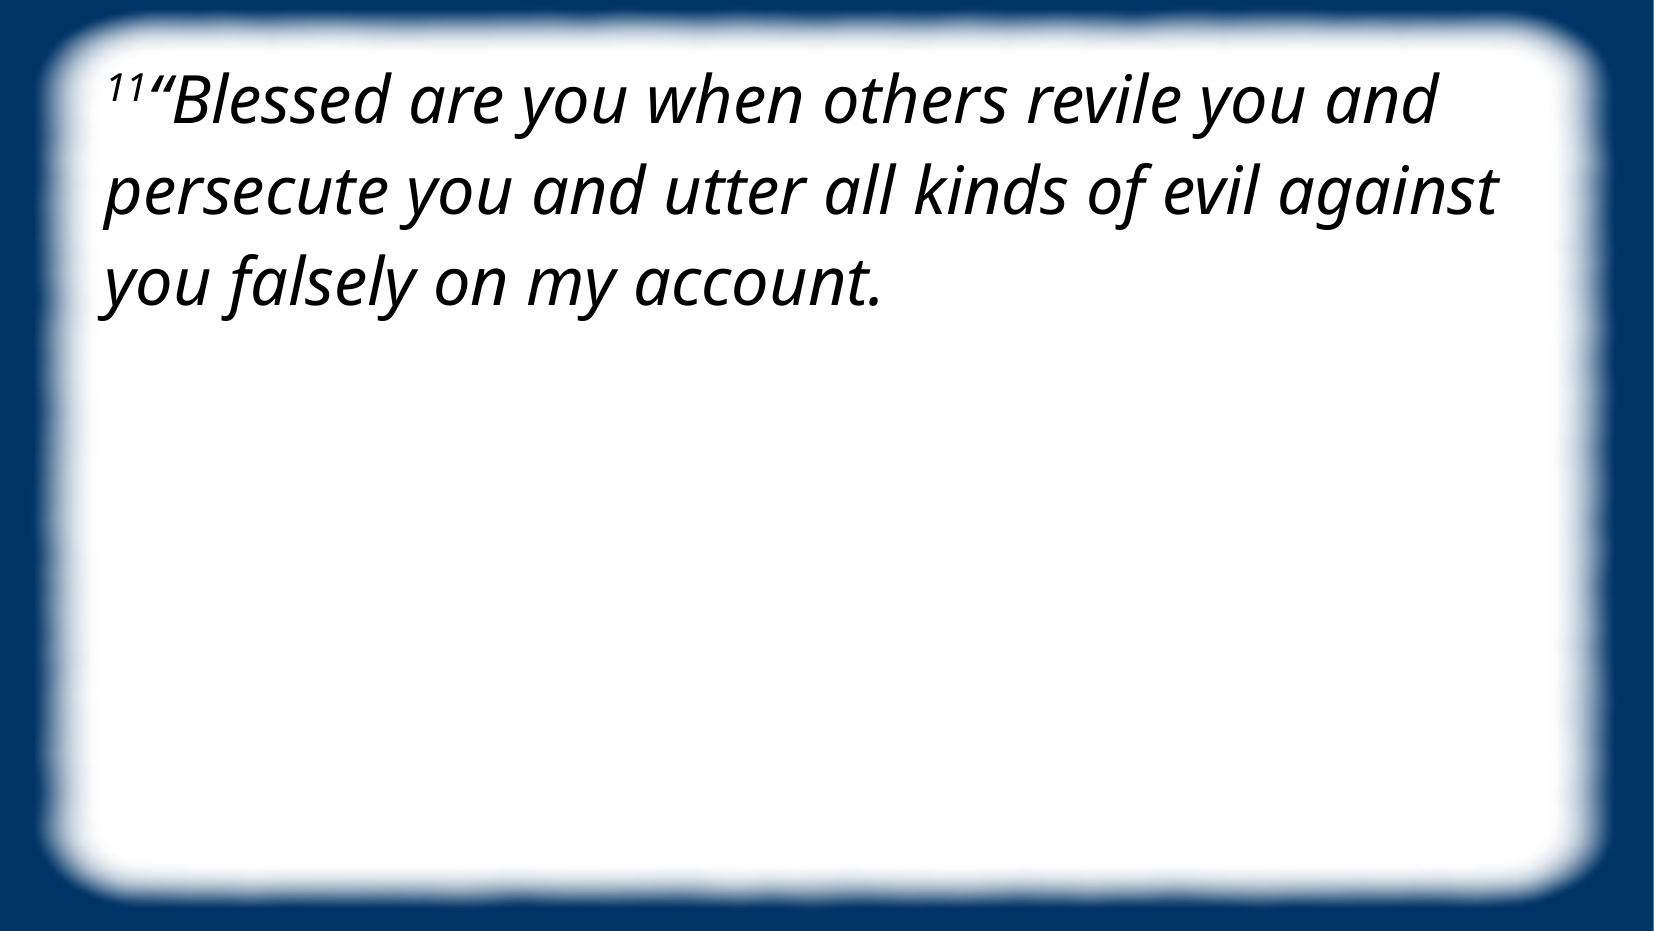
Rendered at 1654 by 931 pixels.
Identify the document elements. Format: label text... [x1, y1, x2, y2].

picture [0, 0, 1654, 931]
text_box 11“Blessed are you when others revile you and persecute you and utter all kinds of evil against you falsely on my account. [90, 45, 1546, 327]
